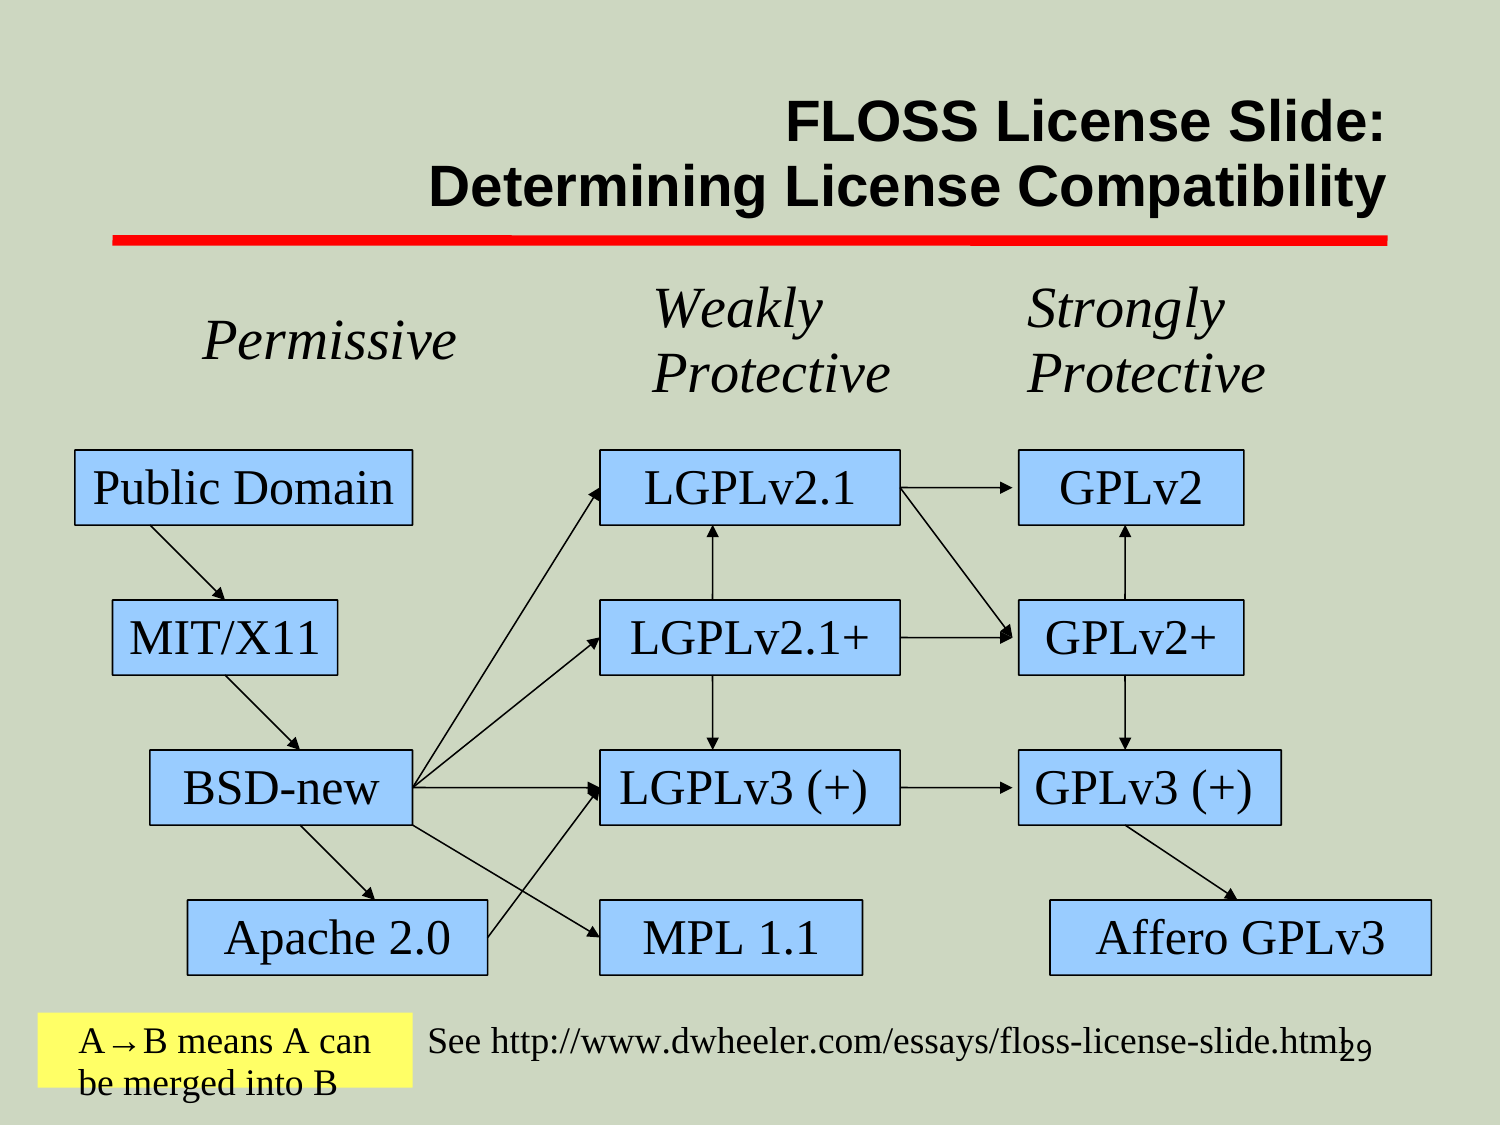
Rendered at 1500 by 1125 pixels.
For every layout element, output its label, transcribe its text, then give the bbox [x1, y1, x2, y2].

text_box LGPLv2.1+ [600, 600, 901, 676]
text_box LGPLv3 (+) [600, 750, 901, 826]
text_box GPLv2+ [1018, 600, 1244, 676]
text_box GPLv2 [1018, 450, 1244, 526]
text_box Weakly Protective [637, 268, 907, 413]
title FLOSS License Slide: Determining License Compatibility [337, 85, 1388, 224]
text_box BSD-new [149, 750, 413, 826]
text_box Public Domain [74, 450, 413, 526]
text_box Affero GPLv3 [1050, 900, 1432, 976]
text_box MPL 1.1 [599, 900, 863, 976]
text_box Permissive [187, 299, 473, 380]
text_box LGPLv2.1 [600, 450, 901, 526]
text_box Apache 2.0 [187, 900, 488, 976]
text_box See http://www.dwheeler.com/essays/floss-license-slide.html [413, 1012, 1345, 1069]
text_box MIT/X11 [112, 600, 338, 676]
text_box A→B means A can be merged into B [37, 1012, 413, 1088]
text_box Strongly Protective [1012, 268, 1282, 413]
text_box GPLv3 (+) [1018, 750, 1282, 826]
